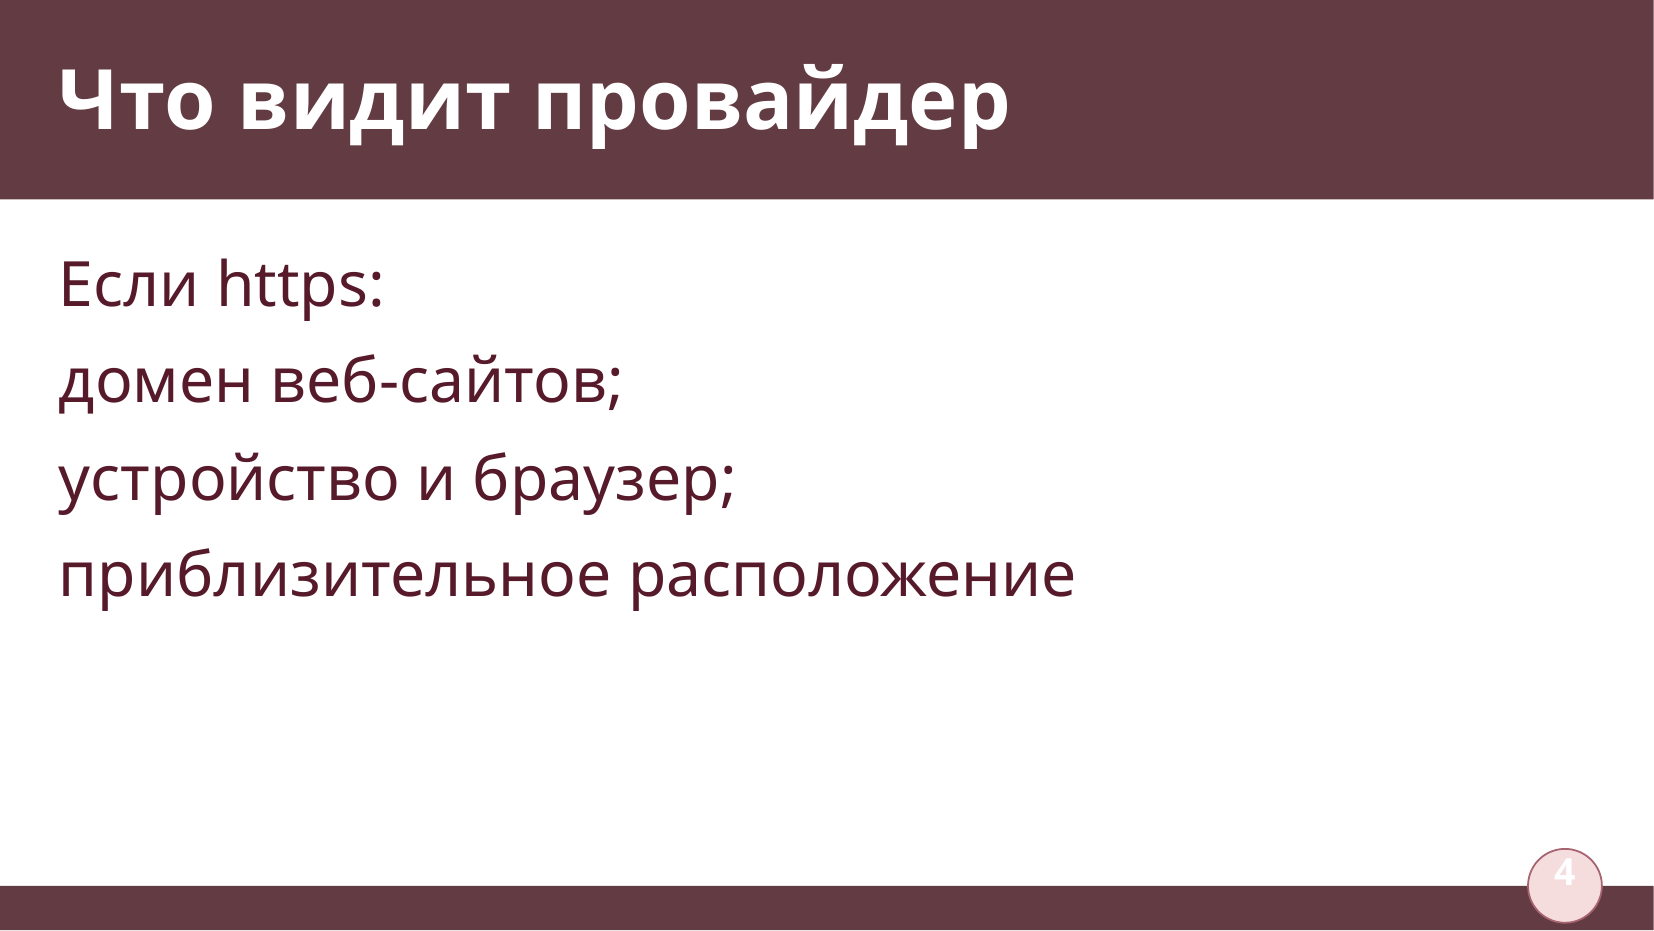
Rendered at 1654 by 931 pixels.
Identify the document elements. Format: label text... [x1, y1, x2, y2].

title Что видит провайдер [59, 37, 1595, 156]
list Если https: домен веб-сайтов; устройство и браузер; приблизительное расположение [59, 243, 1595, 864]
